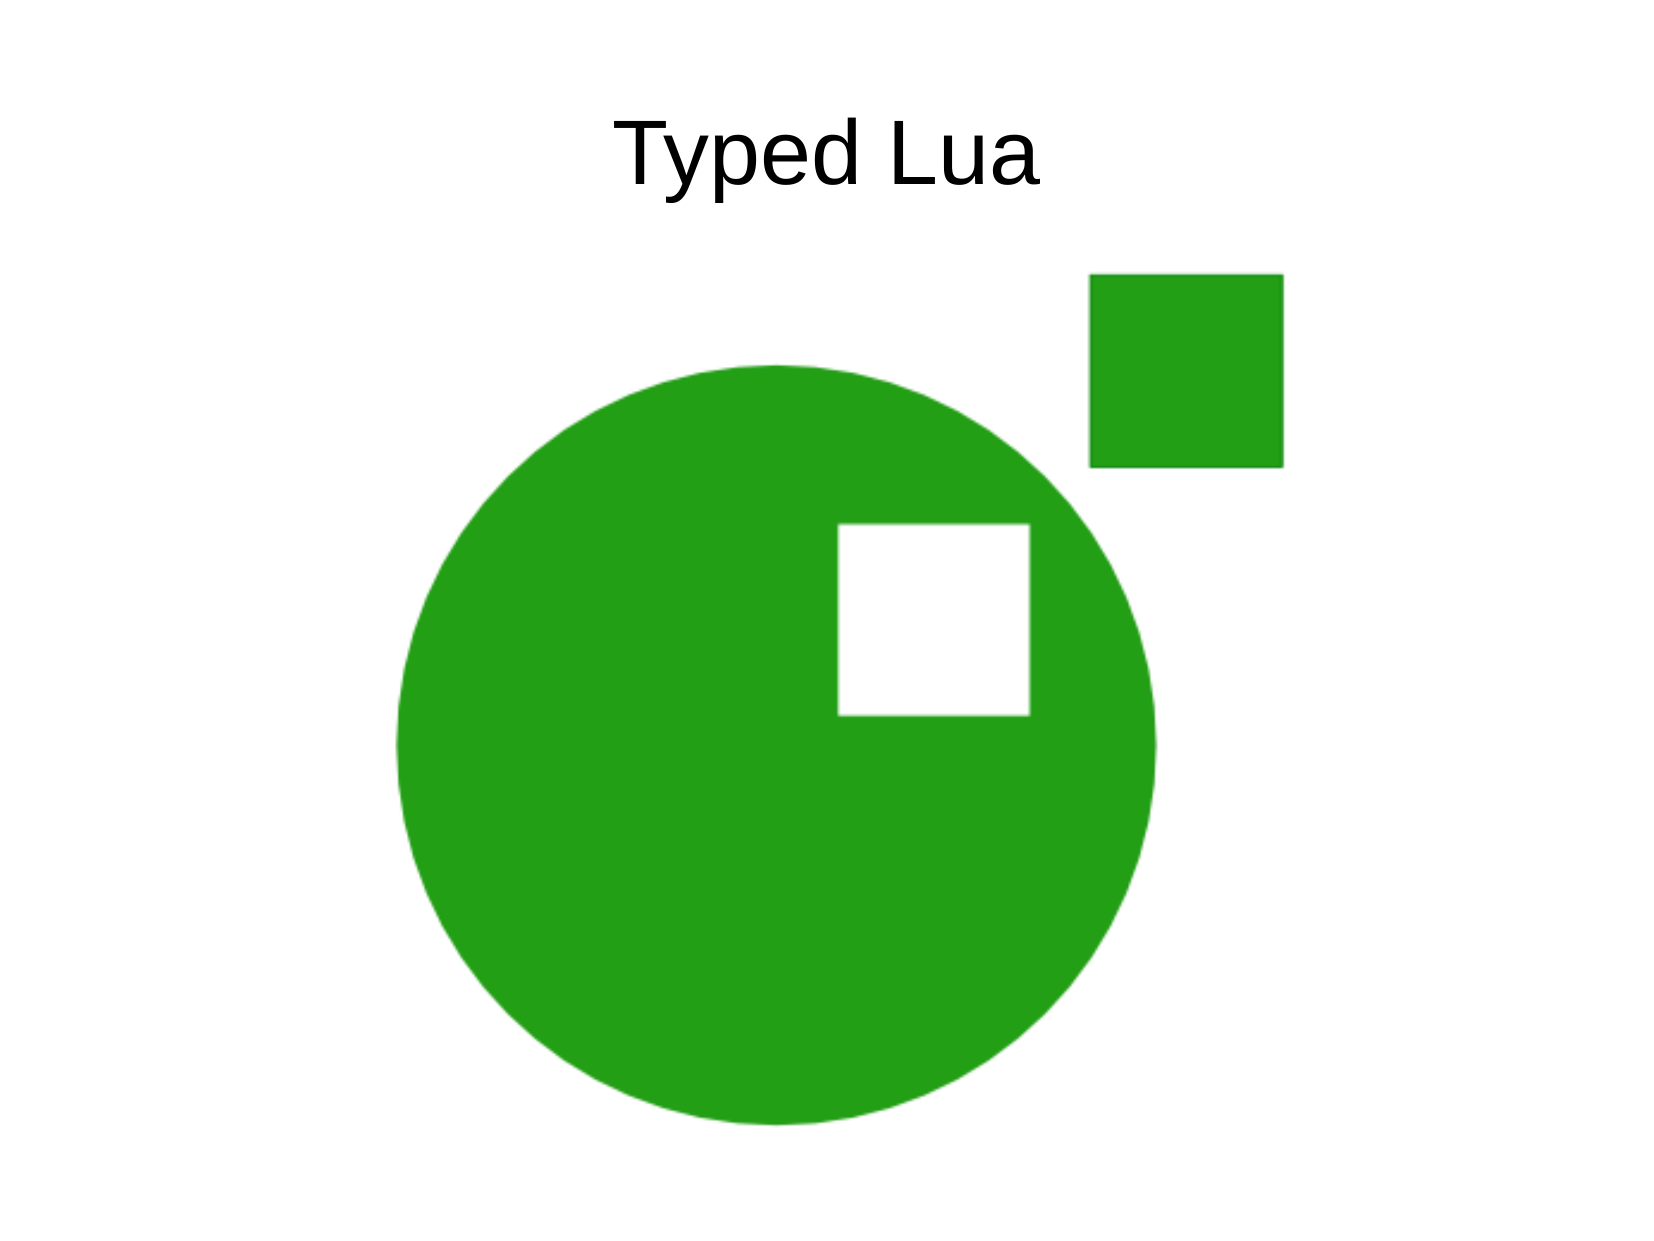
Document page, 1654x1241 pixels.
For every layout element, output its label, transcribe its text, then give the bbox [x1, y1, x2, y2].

picture [375, 261, 1306, 1140]
title Typed Lua [82, 49, 1571, 257]
